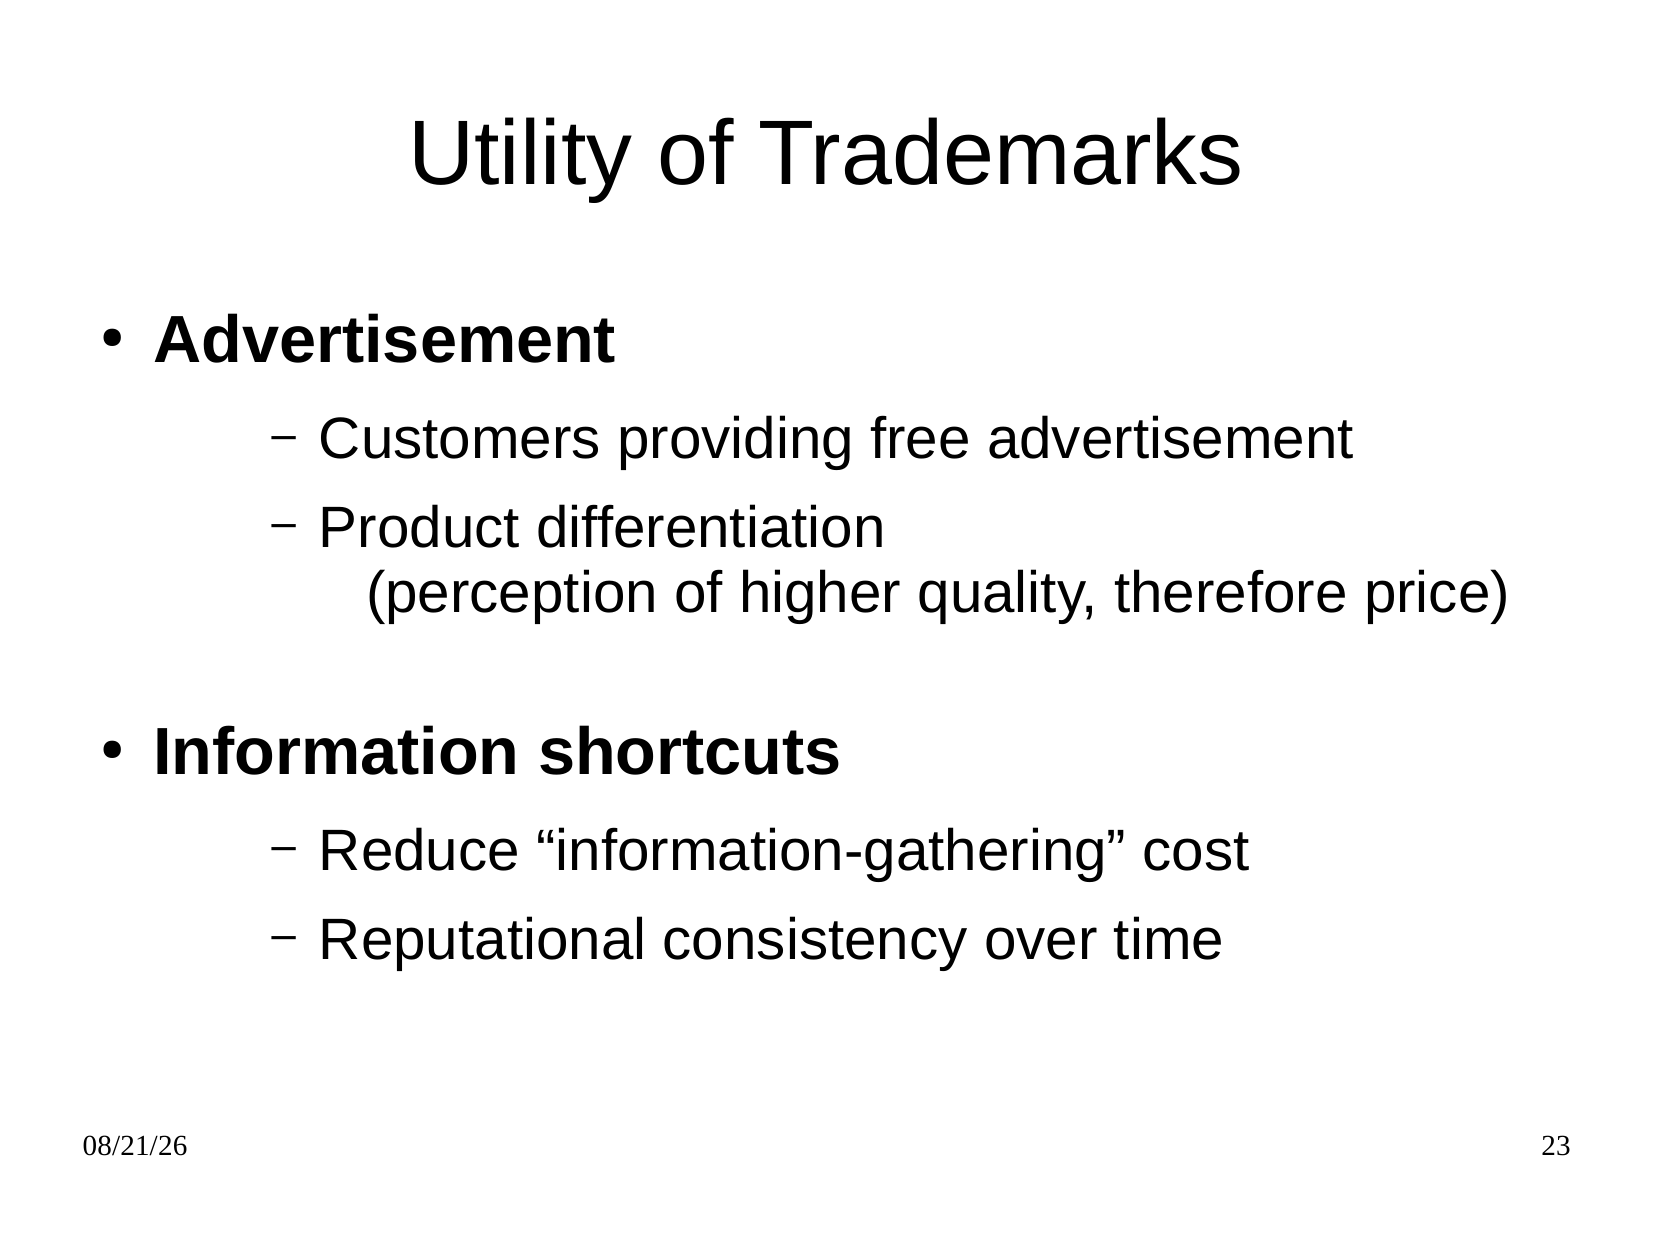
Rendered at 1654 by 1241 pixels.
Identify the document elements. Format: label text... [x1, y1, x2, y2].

list Advertisement Customers providing free advertisement Product differentiation (perception of higher quality, therefore price) Information shortcuts Reduce “information-gathering” cost Reputational consistency over time [82, 302, 1571, 1136]
title Utility of Trademarks [82, 49, 1571, 257]
